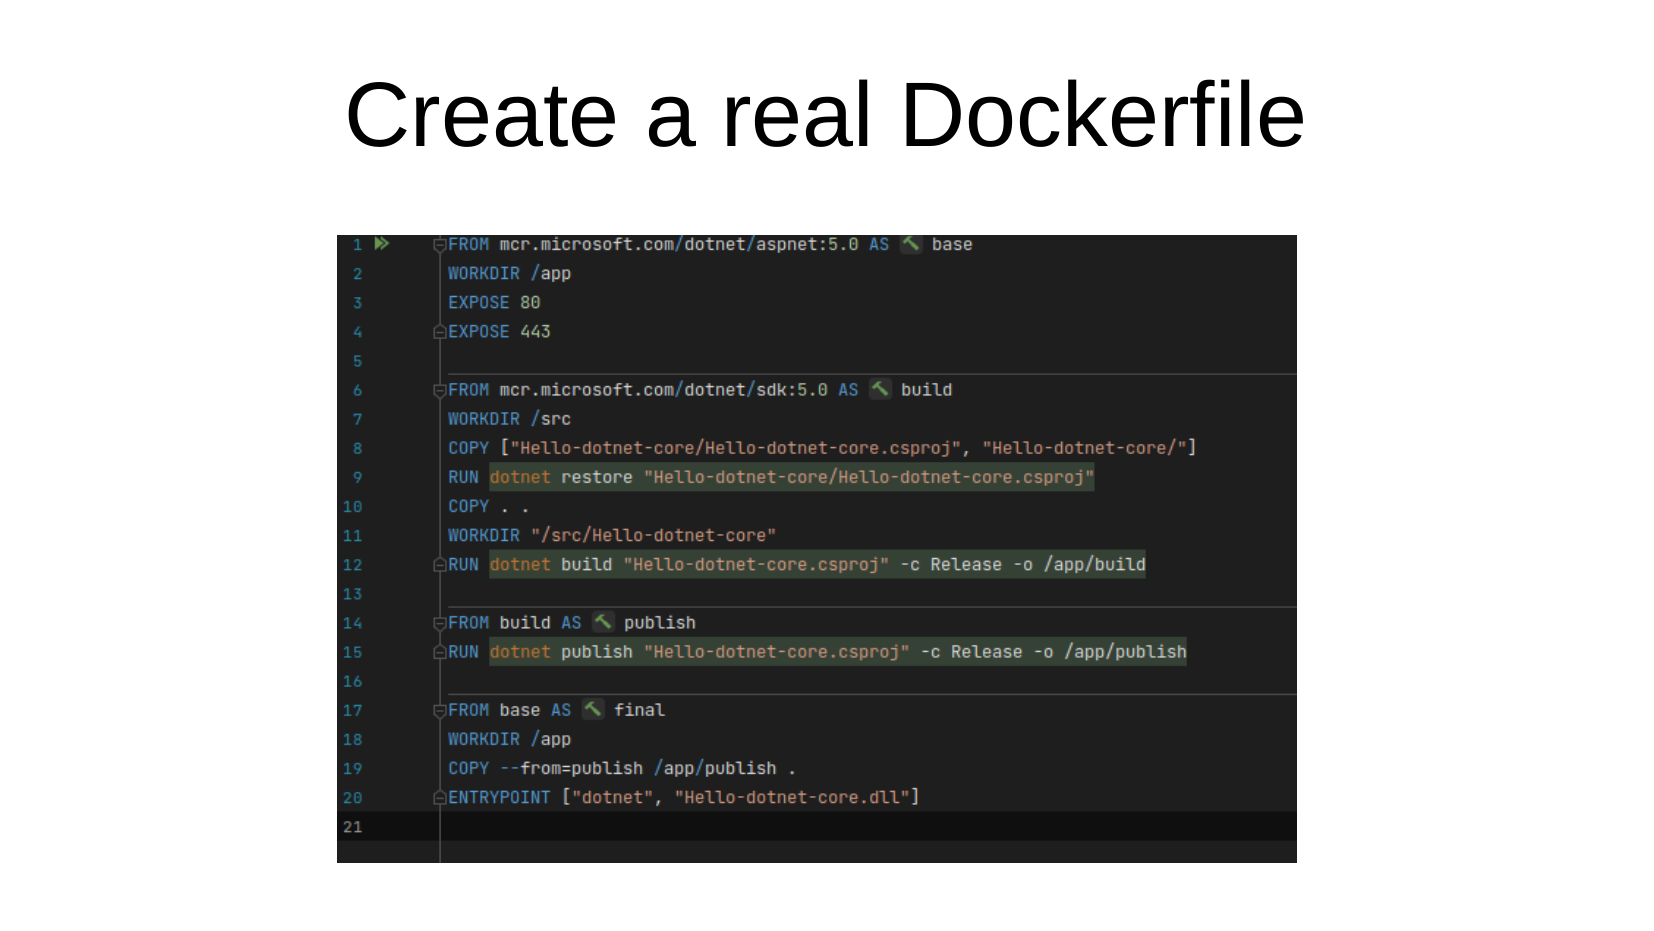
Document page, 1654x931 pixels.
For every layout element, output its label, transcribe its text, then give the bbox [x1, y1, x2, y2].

picture [337, 235, 1297, 863]
title Create a real Dockerfile [82, 37, 1571, 193]
